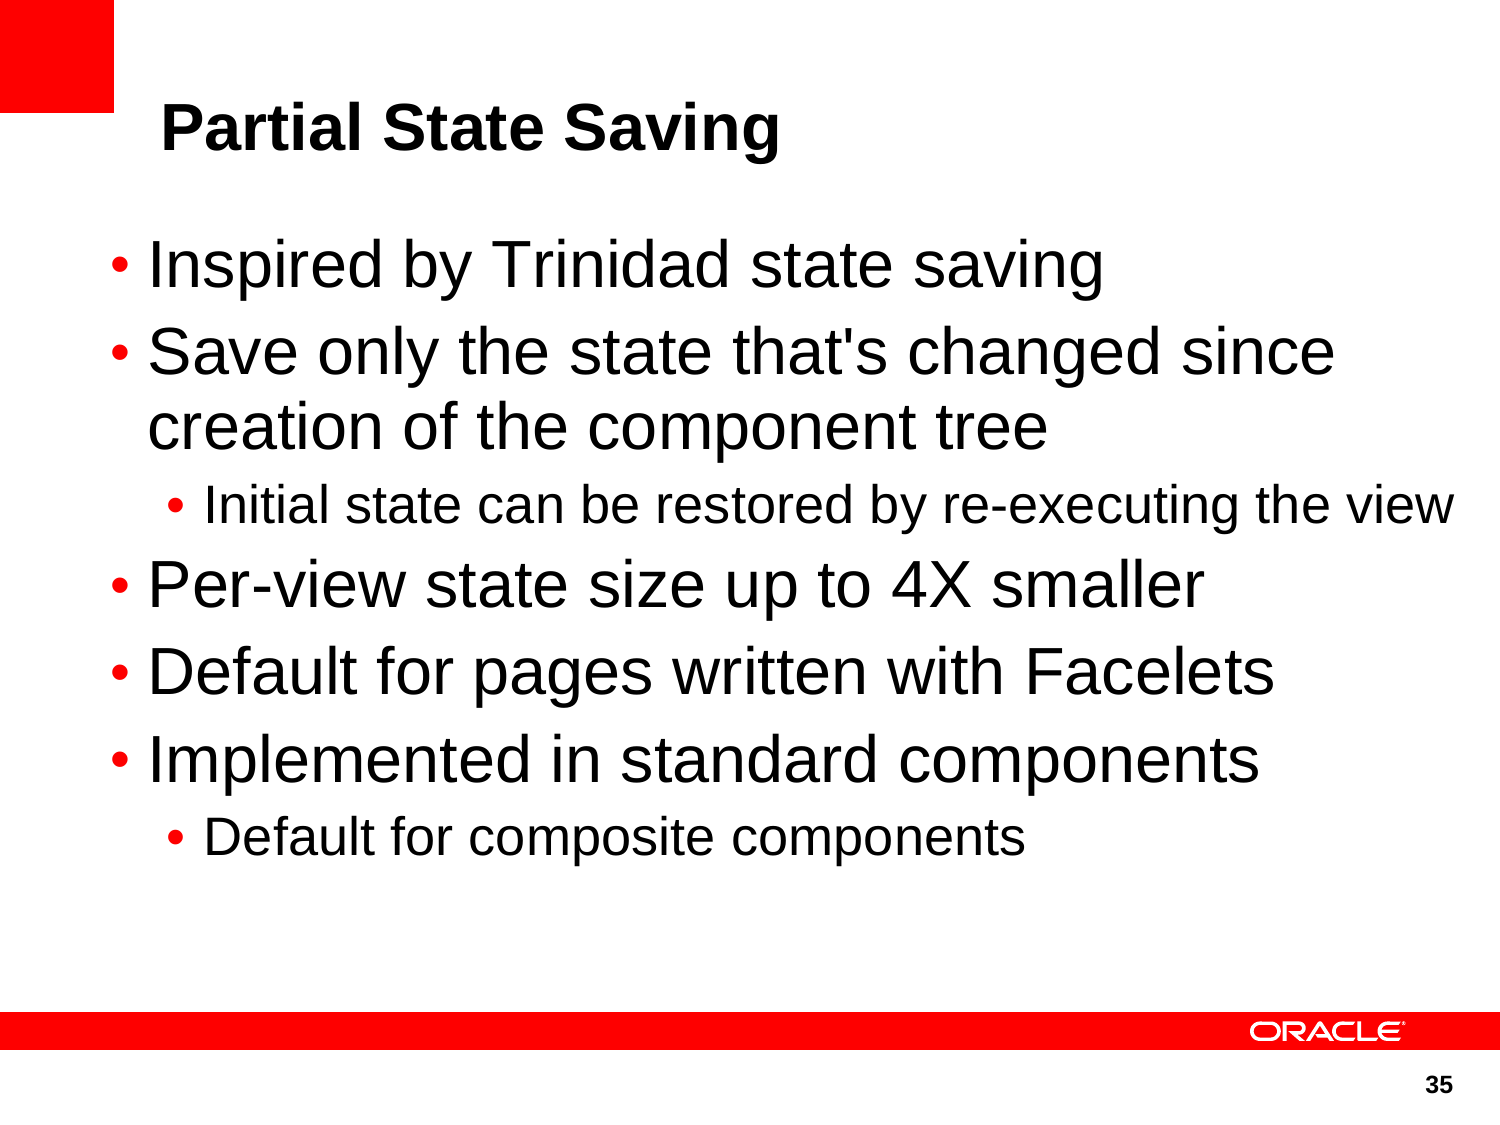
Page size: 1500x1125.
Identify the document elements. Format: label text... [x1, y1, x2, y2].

list Inspired by Trinidad state saving Save only the state that's changed since creation of the component tree Initial state can be restored by re-executing the view Per-view state size up to 4X smaller Default for pages written with Facelets Implemented in standard components Default for composite components [110, 226, 1463, 1013]
picture [0, 1012, 1500, 1050]
title Partial State Saving [145, 42, 1390, 213]
picture [0, 0, 114, 113]
